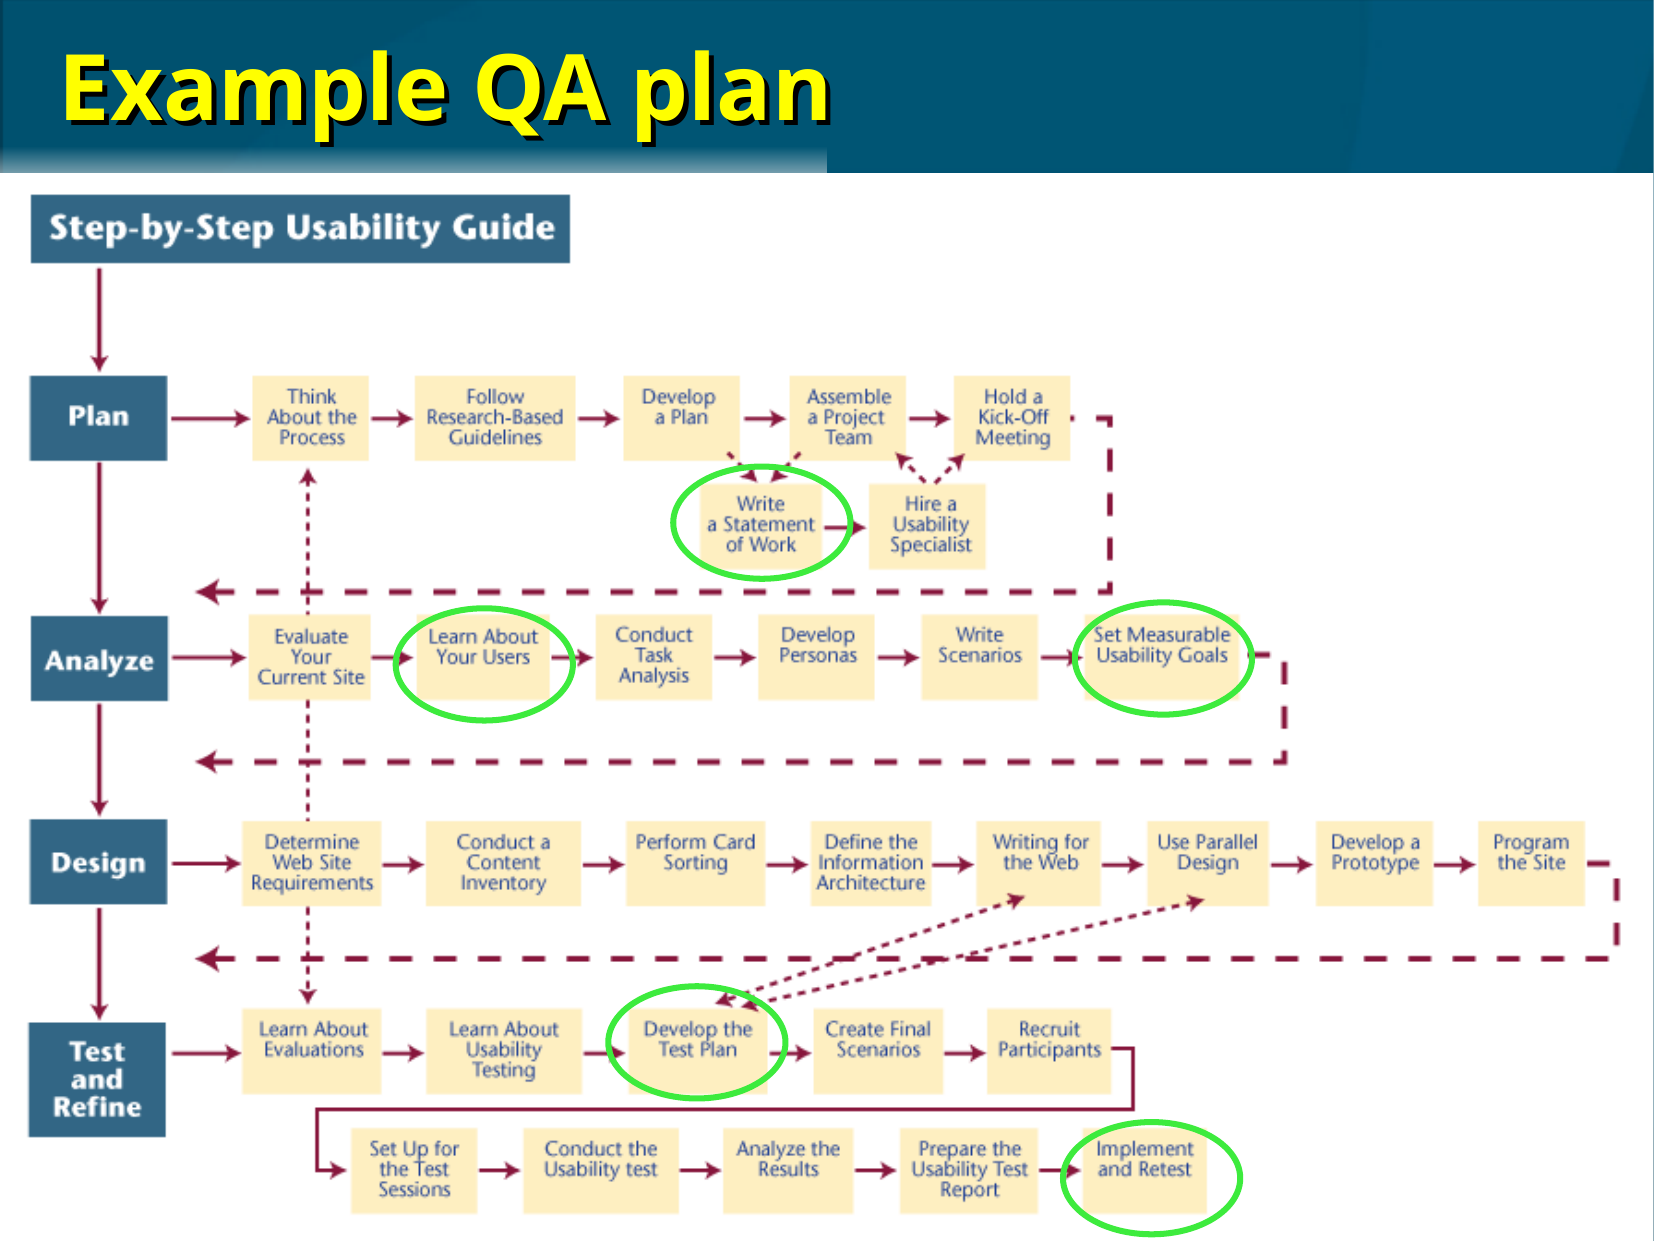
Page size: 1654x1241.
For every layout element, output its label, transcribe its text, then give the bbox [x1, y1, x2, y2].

picture [0, 173, 1654, 1241]
title Example QA plan [59, 19, 1595, 148]
